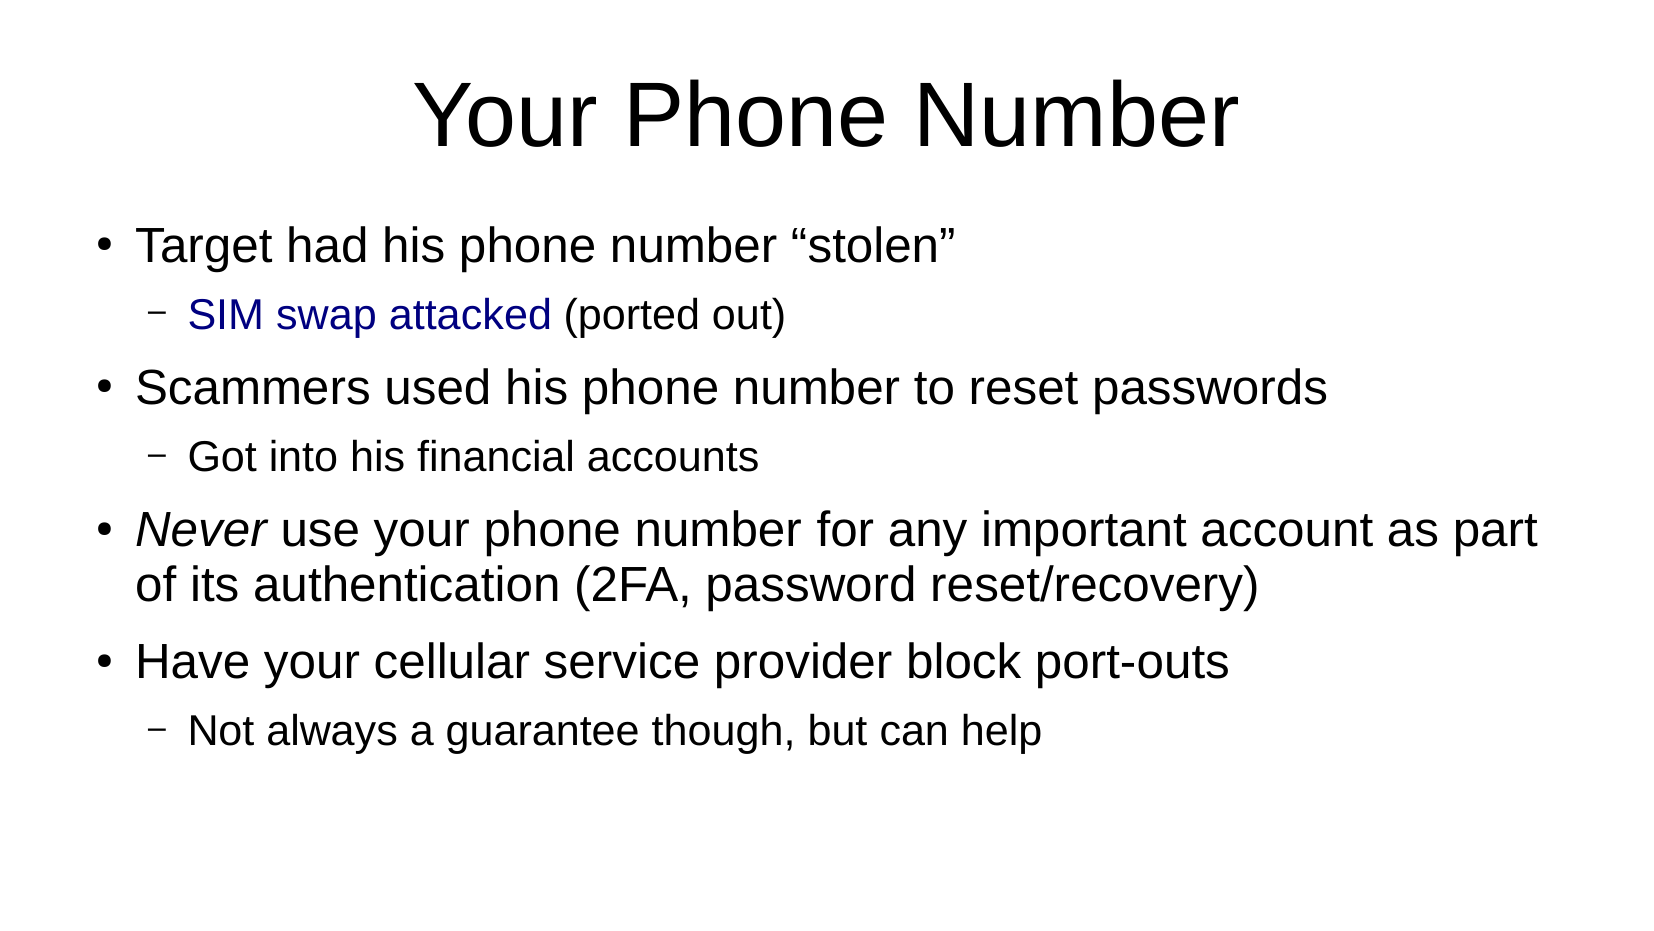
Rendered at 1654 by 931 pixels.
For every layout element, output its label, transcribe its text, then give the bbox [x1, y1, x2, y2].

title Your Phone Number [82, 37, 1571, 193]
list Target had his phone number “stolen” SIM swap attacked (ported out) Scammers used his phone number to reset passwords Got into his financial accounts Never use your phone number for any important account as part of its authentication (2FA, password reset/recovery) Have your cellular service provider block port-outs Not always a guarantee though, but can help [82, 217, 1571, 758]
